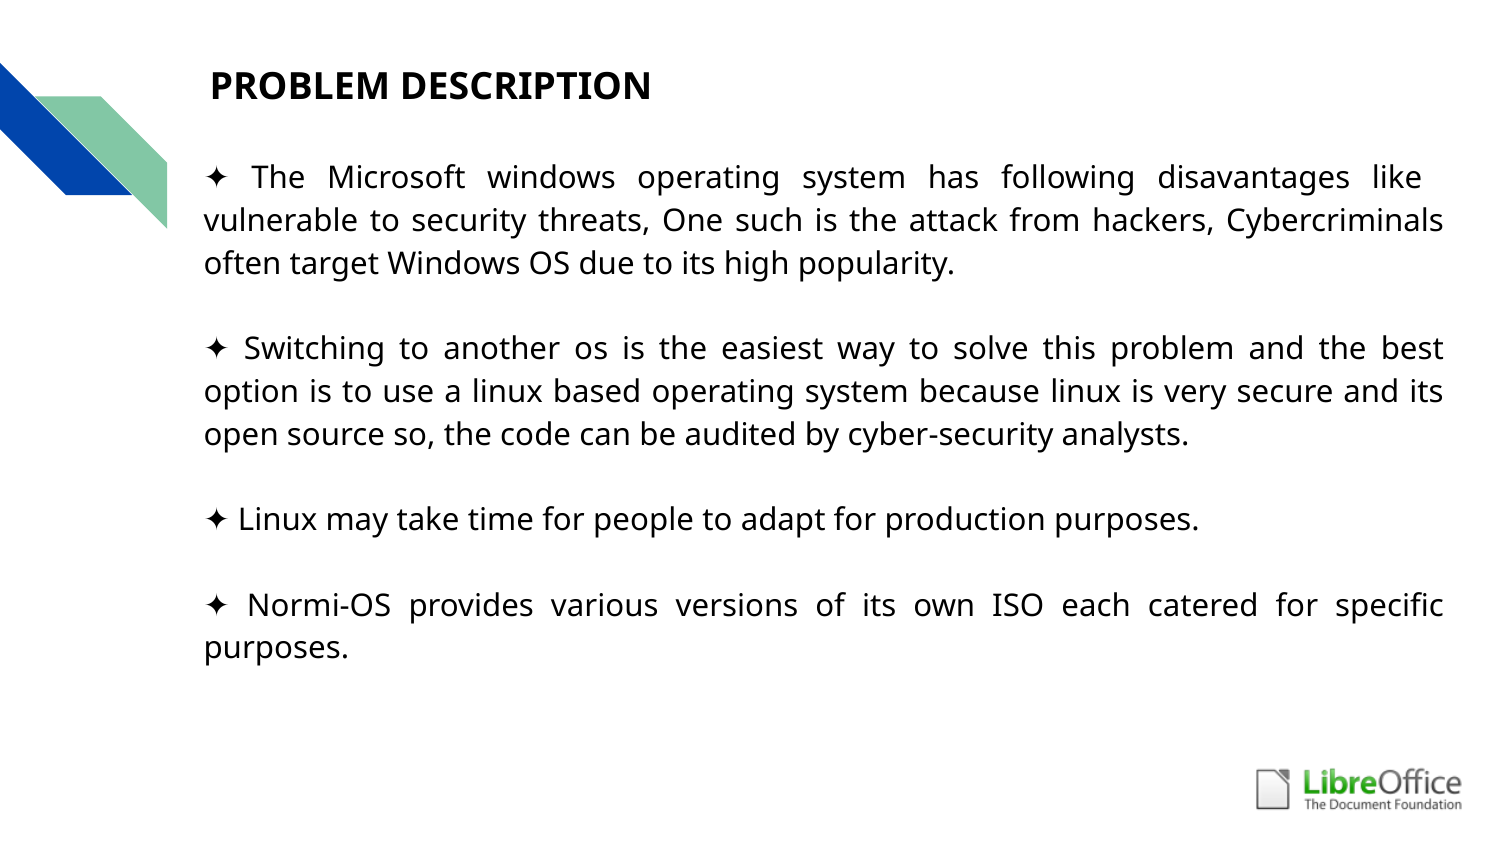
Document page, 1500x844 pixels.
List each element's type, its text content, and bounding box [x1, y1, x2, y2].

text_box ✦ The Microsoft windows operating system has following disavantages like vulnerable to security threats, One such is the attack from hackers, Cybercriminals often target Windows OS due to its high popularity. ✦ Switching to another os is the easiest way to solve this problem and the best option is to use a linux based operating system because linux is very secure and its open source so, the code can be audited by cyber-security analysts. ✦ Linux may take time for people to adapt for production purposes. ✦ Normi-OS provides various versions of its own ISO each catered for specific purposes. [188, 147, 1461, 731]
picture [1240, 751, 1477, 827]
text_box PROBLEM DESCRIPTION [194, 54, 742, 117]
